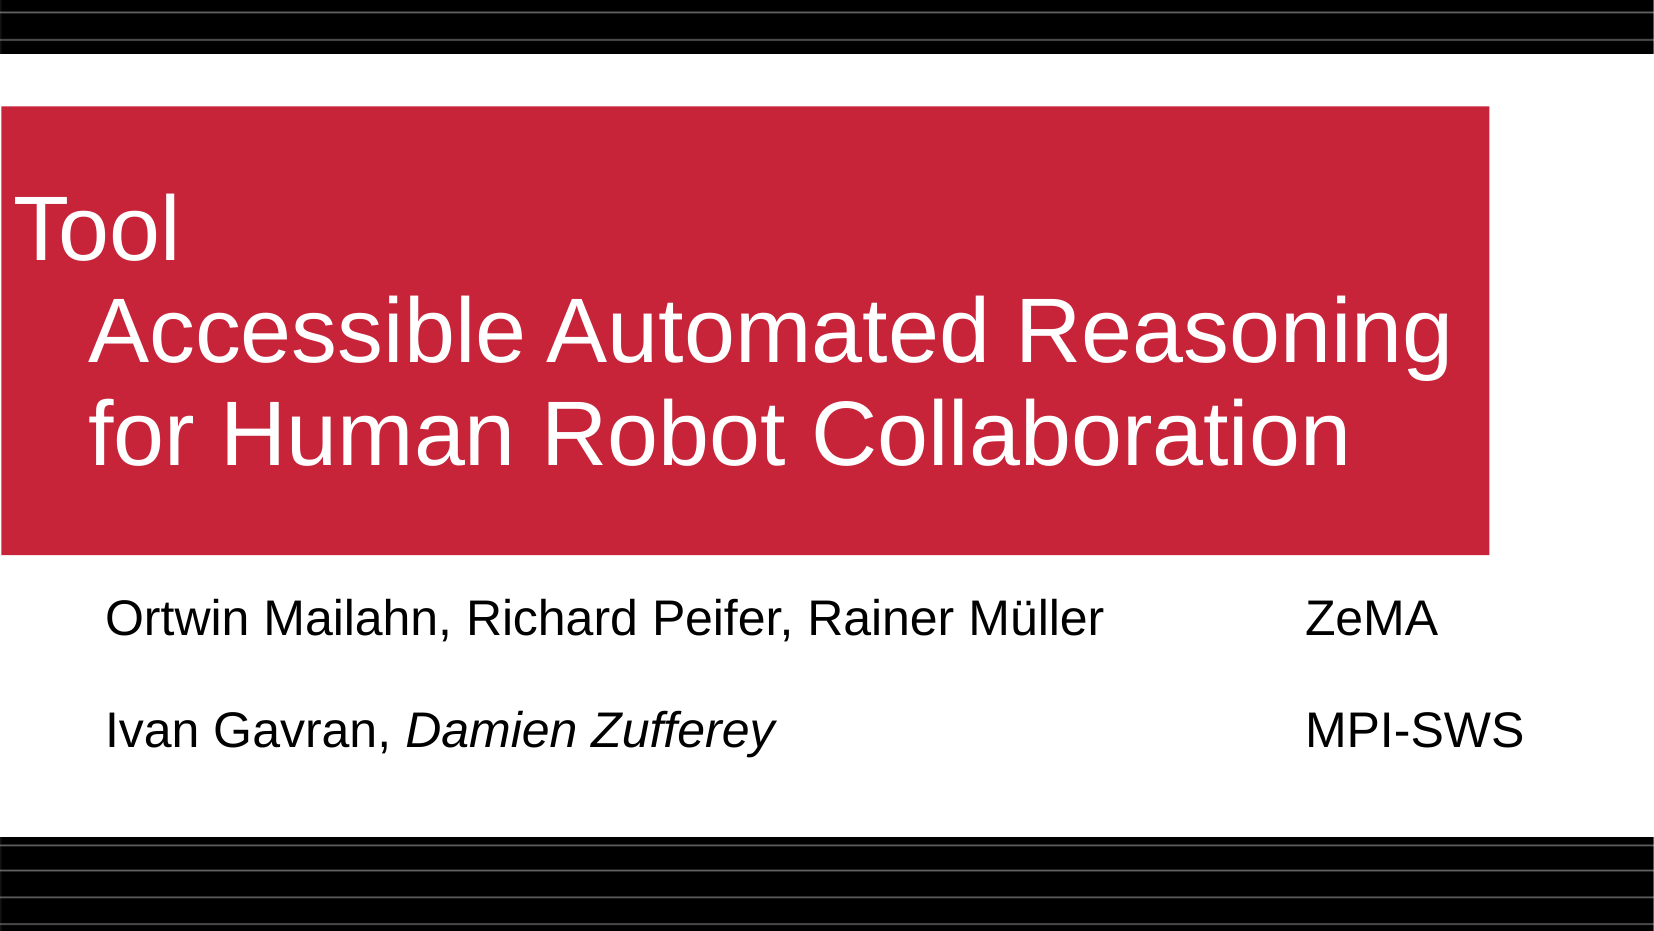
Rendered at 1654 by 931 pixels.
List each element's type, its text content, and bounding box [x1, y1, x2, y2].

subtitle Ortwin Mailahn, Richard Peifer, Rainer Müller Ivan Gavran, Damien Zufferey [105, 590, 1126, 804]
title Tool Accessible Automated Reasoning for Human Robot Collaboration [1, 106, 1490, 556]
picture [0, 0, 1654, 54]
picture [0, 837, 1654, 931]
text_box ZeMA MPI-SWS [1305, 590, 1546, 804]
